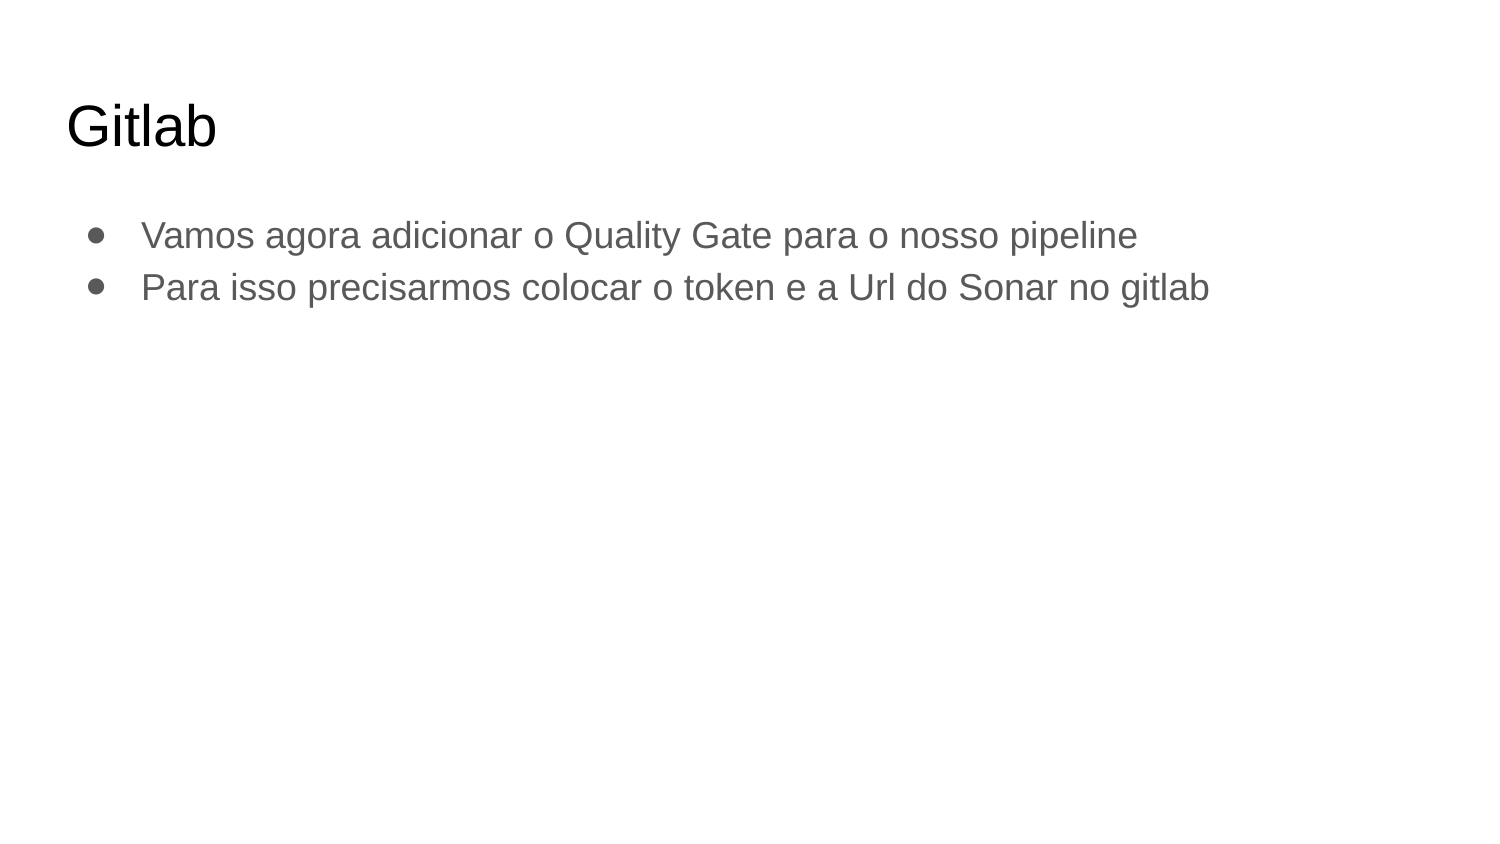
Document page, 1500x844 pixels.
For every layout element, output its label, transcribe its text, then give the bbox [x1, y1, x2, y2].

list Vamos agora adicionar o Quality Gate para o nosso pipeline Para isso precisarmos colocar o token e a Url do Sonar no gitlab [51, 189, 1489, 750]
title Gitlab [51, 72, 1449, 167]
